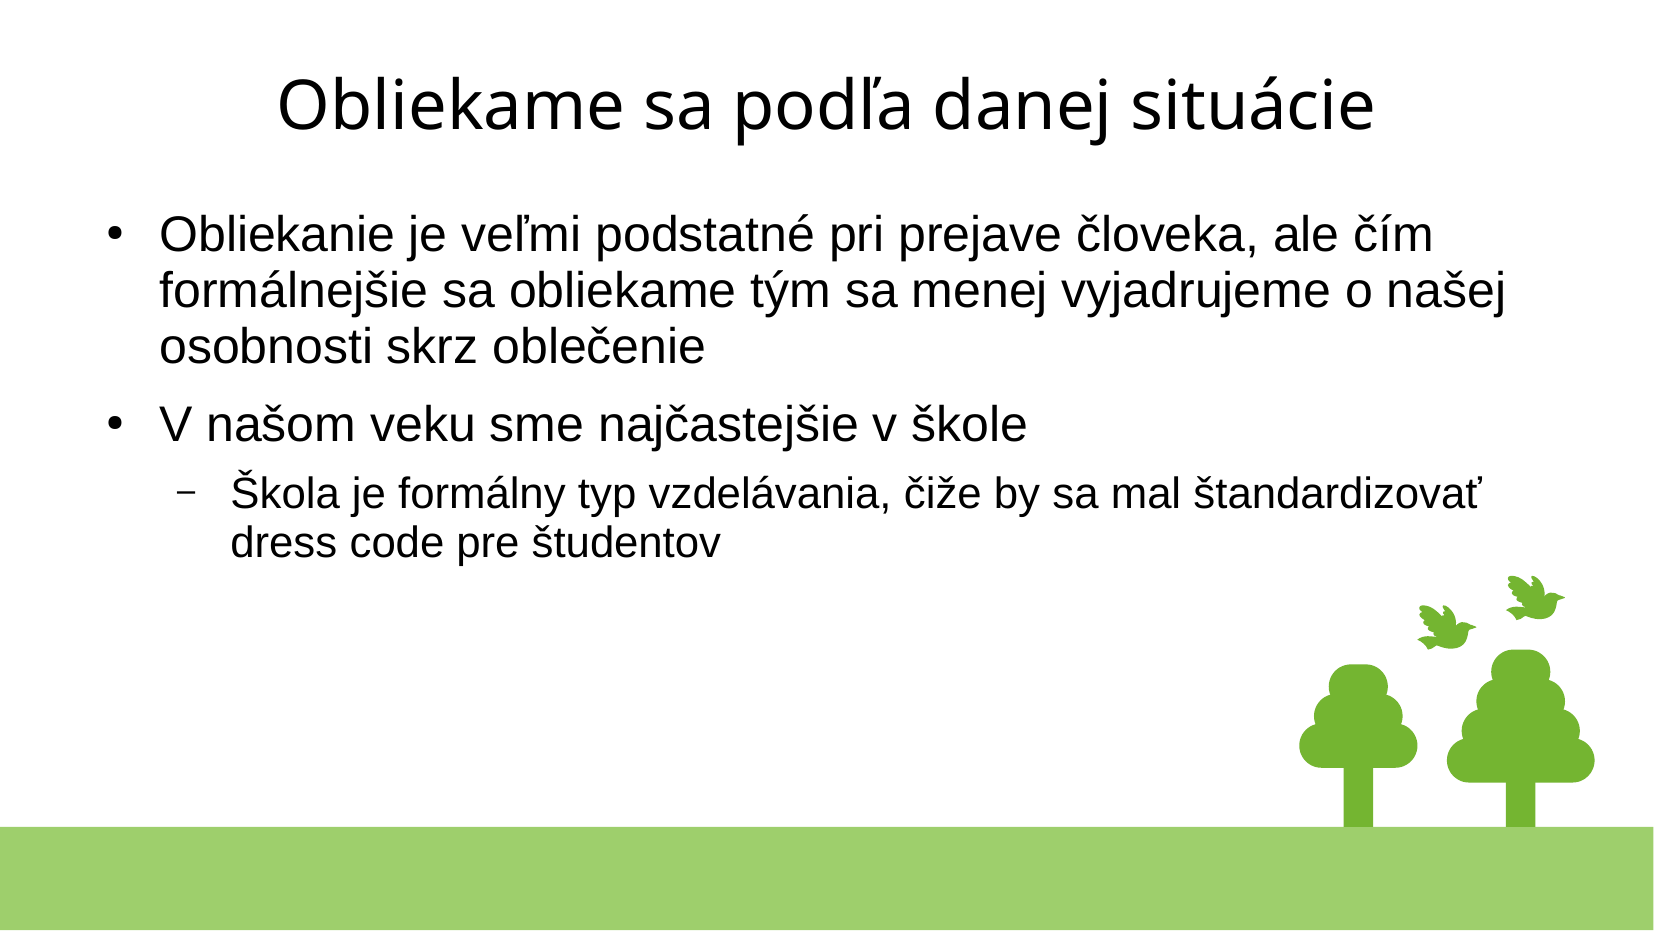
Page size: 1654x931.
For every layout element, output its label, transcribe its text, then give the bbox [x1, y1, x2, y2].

title Obliekame sa podľa danej situácie [88, 29, 1565, 178]
list Obliekanie je veľmi podstatné pri prejave človeka, ale čím formálnejšie sa obliekame tým sa menej vyjadrujeme o našej osobnosti skrz oblečenie V našom veku sme najčastejšie v škole Škola je formálny typ vzdelávania, čiže by sa mal štandardizovať dress code pre študentov [88, 206, 1565, 739]
